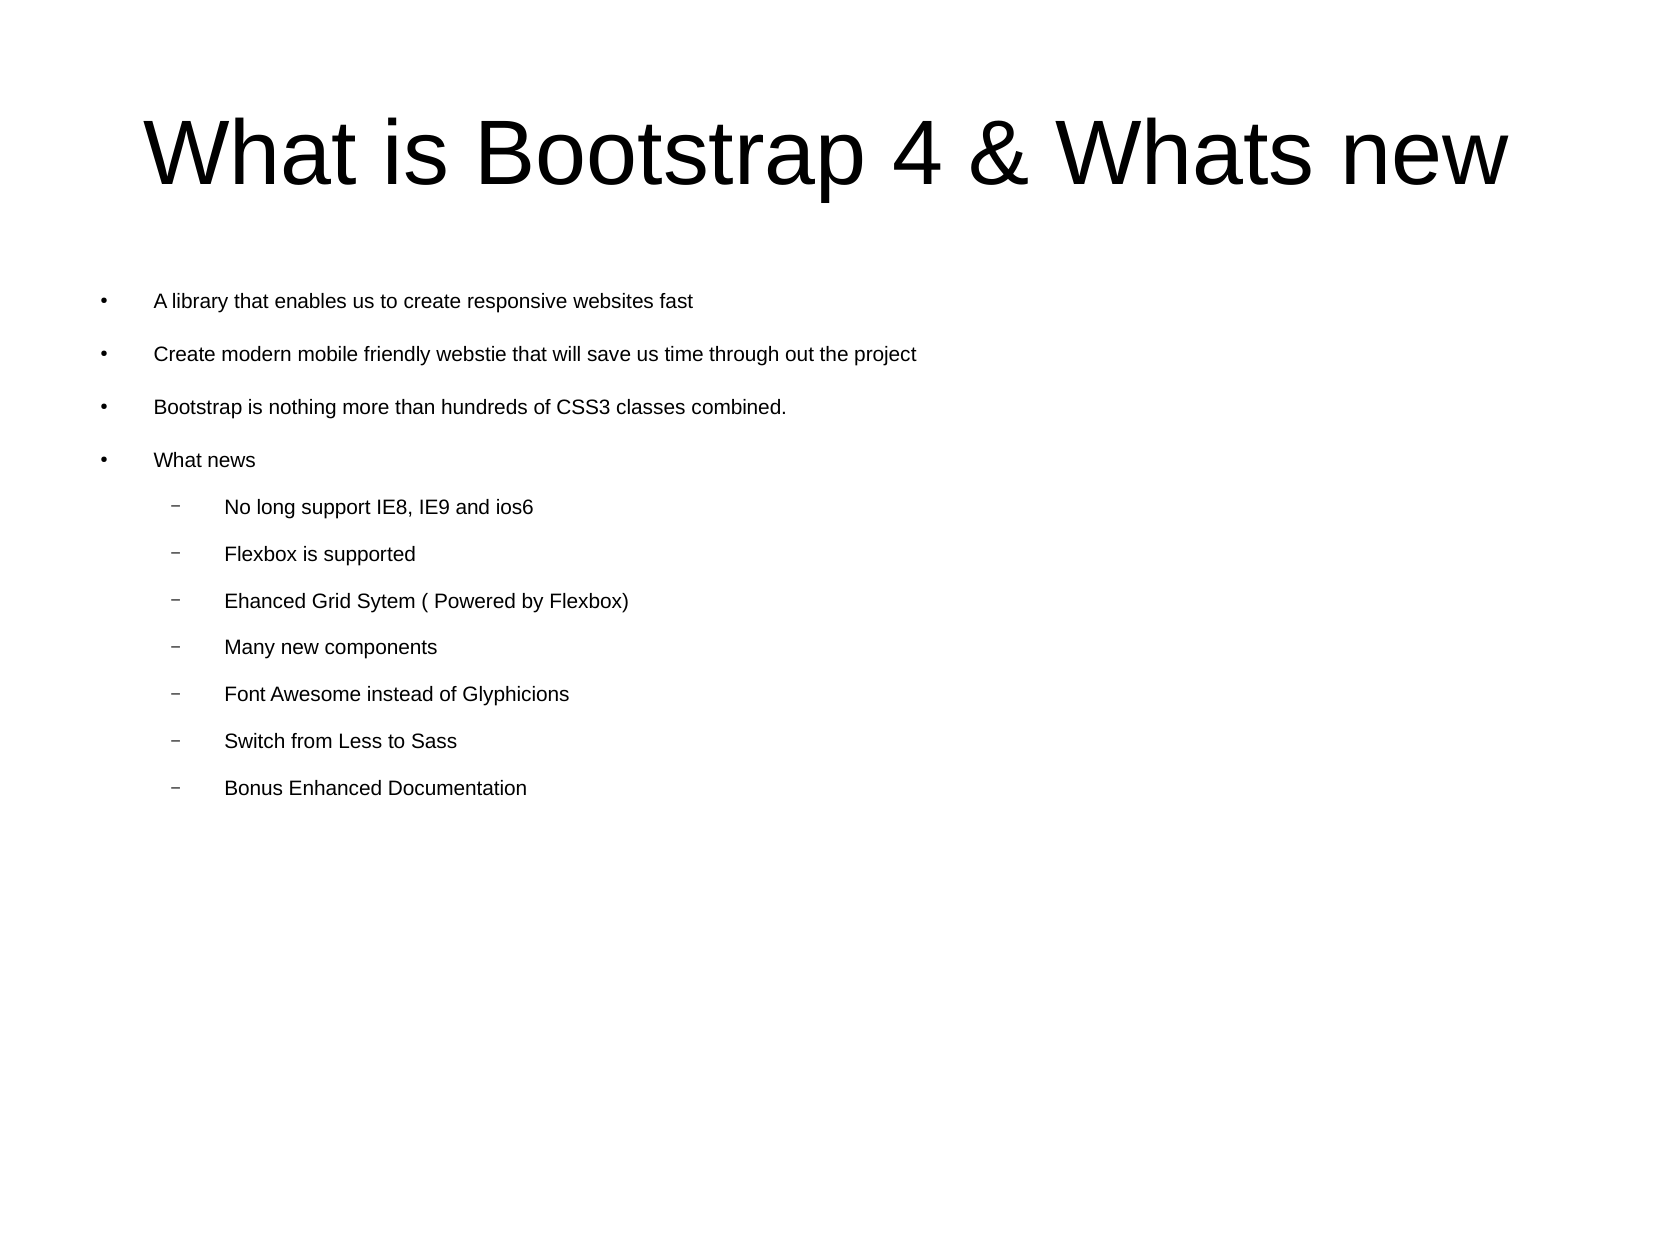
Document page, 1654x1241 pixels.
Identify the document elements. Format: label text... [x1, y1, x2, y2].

list A library that enables us to create responsive websites fast Create modern mobile friendly webstie that will save us time through out the project Bootstrap is nothing more than hundreds of CSS3 classes combined. What news No long support IE8, IE9 and ios6 Flexbox is supported Ehanced Grid Sytem ( Powered by Flexbox) Many new components Font Awesome instead of Glyphicions Switch from Less to Sass Bonus Enhanced Documentation [82, 290, 1571, 1217]
title What is Bootstrap 4 & Whats new [82, 49, 1571, 257]
